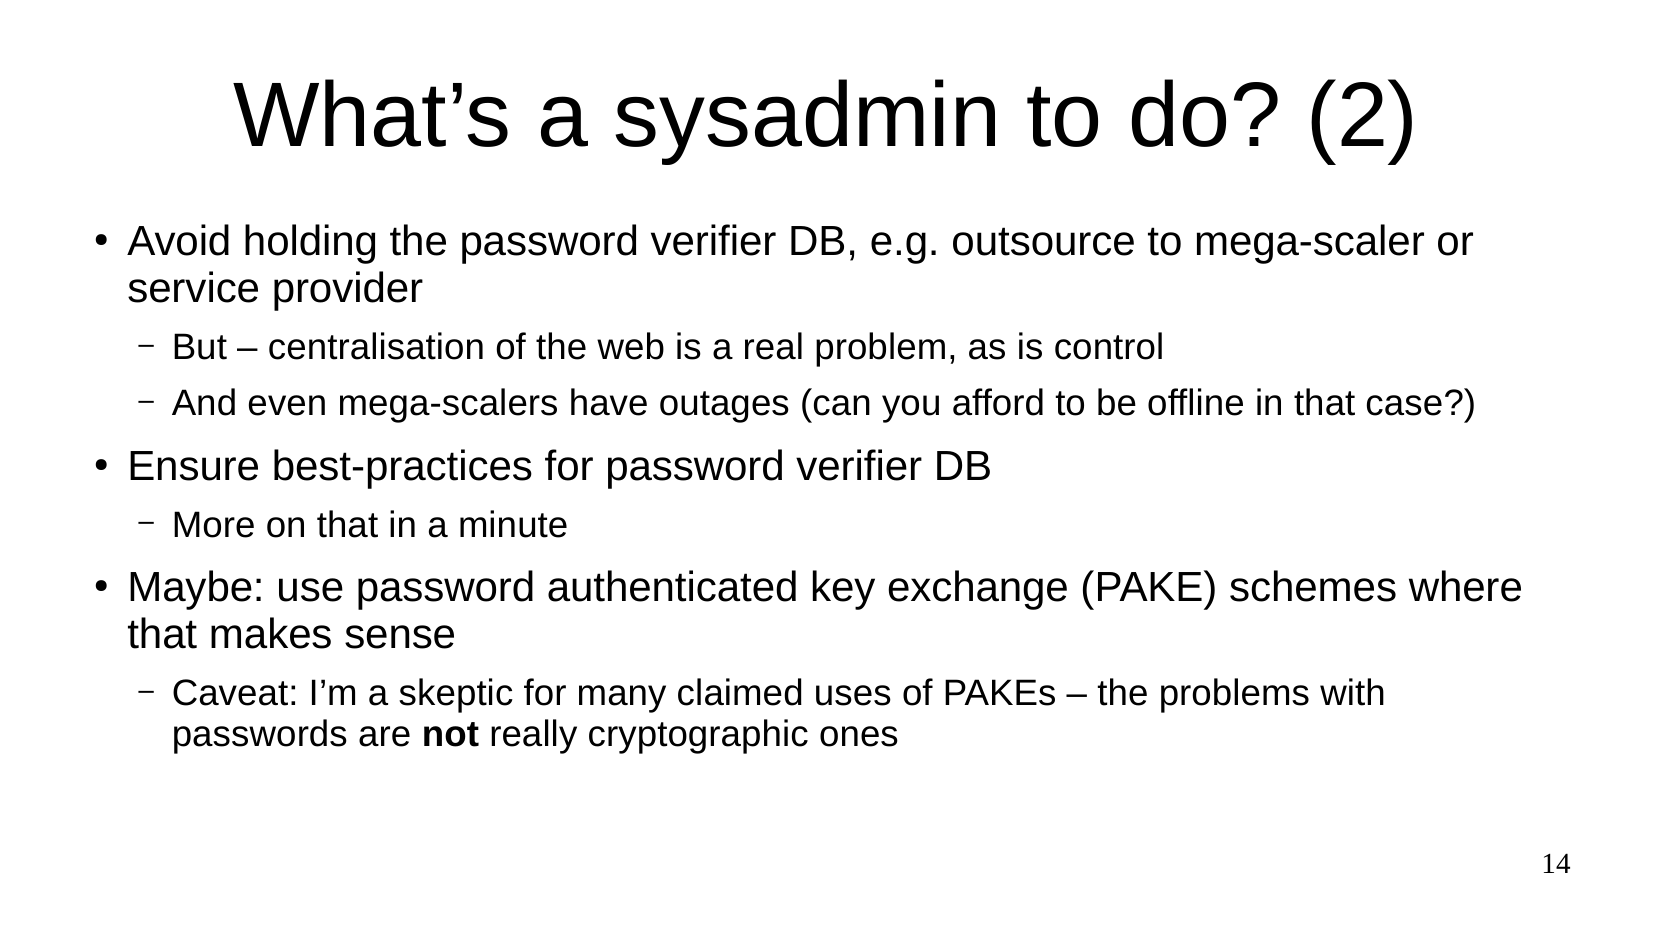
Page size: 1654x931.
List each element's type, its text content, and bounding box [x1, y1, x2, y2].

title What’s a sysadmin to do? (2) [82, 37, 1571, 193]
list Avoid holding the password verifier DB, e.g. outsource to mega-scaler or service provider But – centralisation of the web is a real problem, as is control And even mega-scalers have outages (can you afford to be offline in that case?) Ensure best-practices for password verifier DB More on that in a minute Maybe: use password authenticated key exchange (PAKE) schemes where that makes sense Caveat: I’m a skeptic for many claimed uses of PAKEs – the problems with passwords are not really cryptographic ones [82, 217, 1571, 758]
